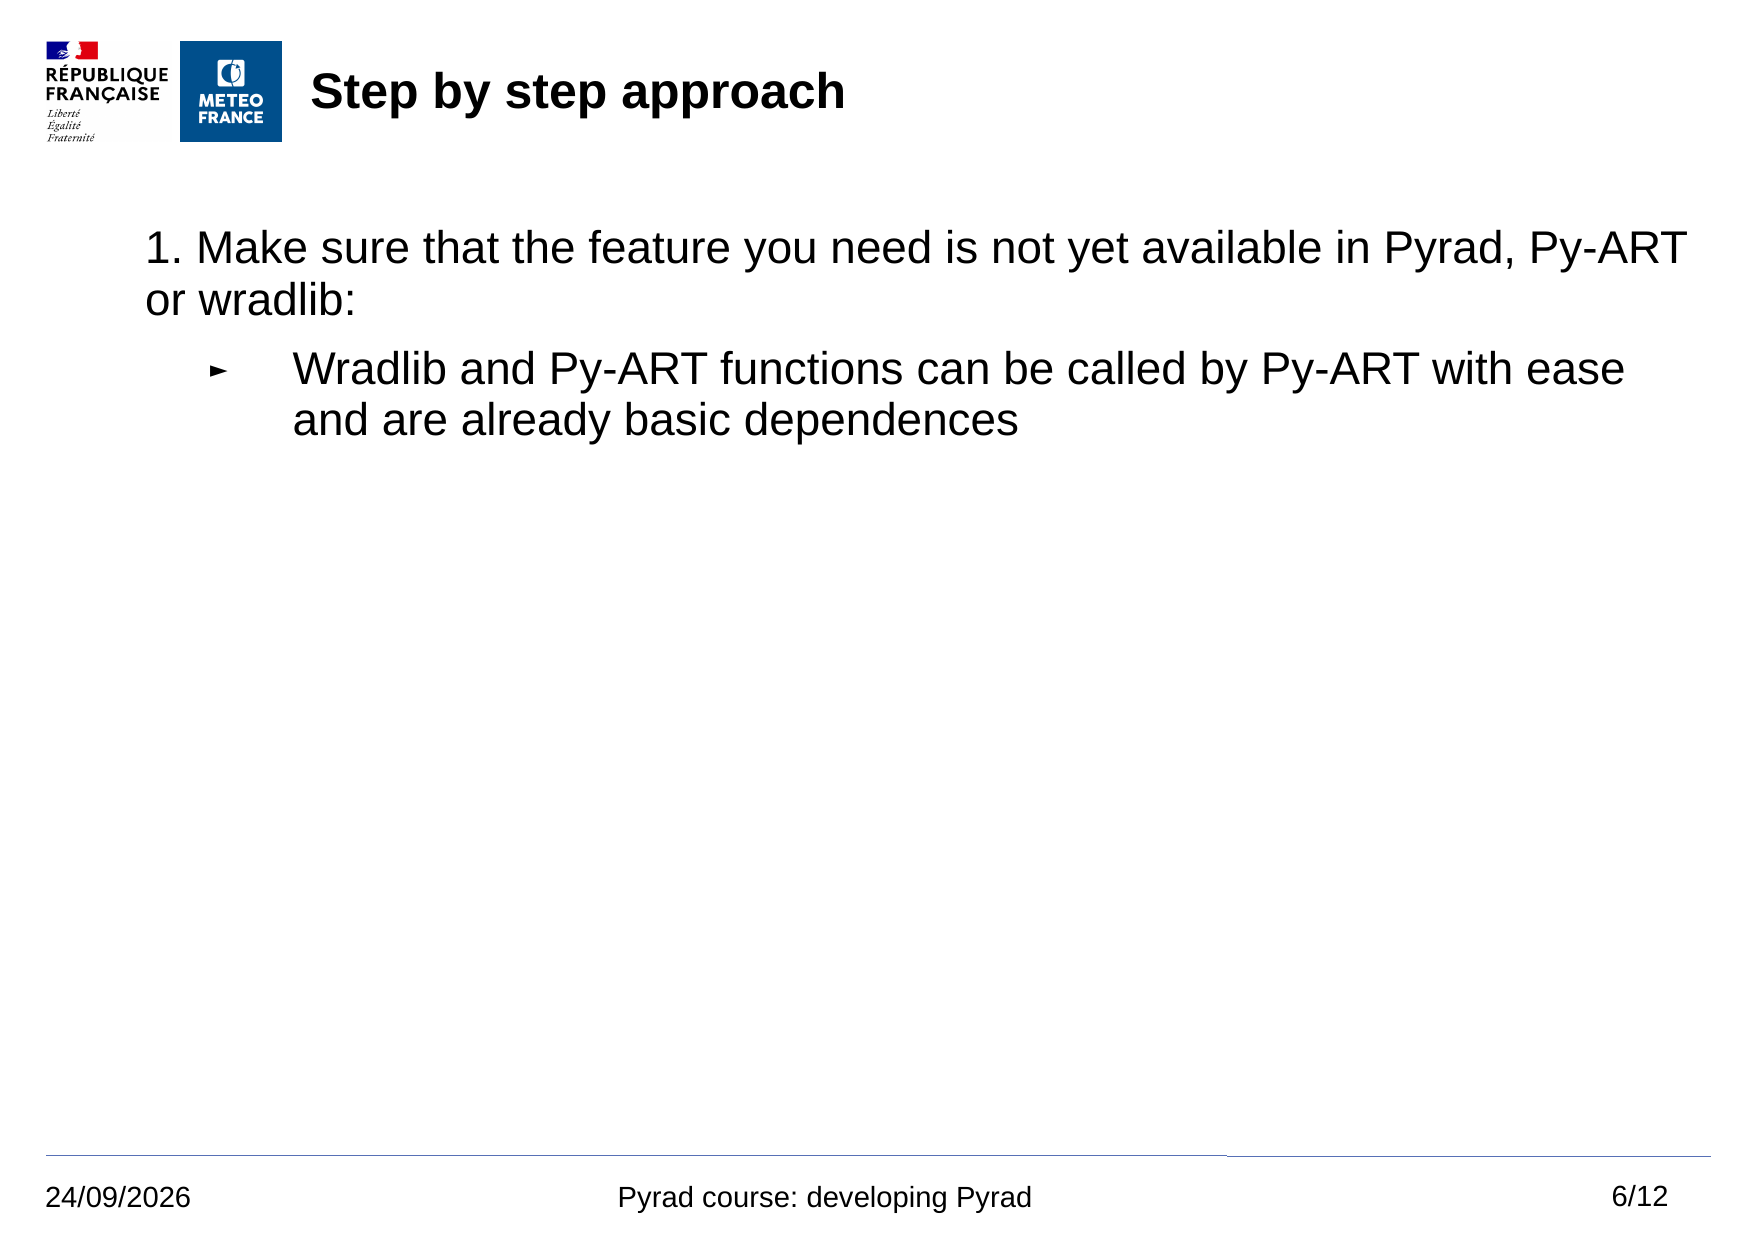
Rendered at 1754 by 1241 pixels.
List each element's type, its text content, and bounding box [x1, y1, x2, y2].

picture [180, 41, 282, 142]
list 1. Make sure that the feature you need is not yet available in Pyrad, Py-ART or wradlib: Wradlib and Py-ART functions can be called by Py-ART with ease and are already basic dependences [44, 222, 1712, 1118]
title Step by step approach [310, 40, 1697, 142]
picture [46, 41, 172, 142]
